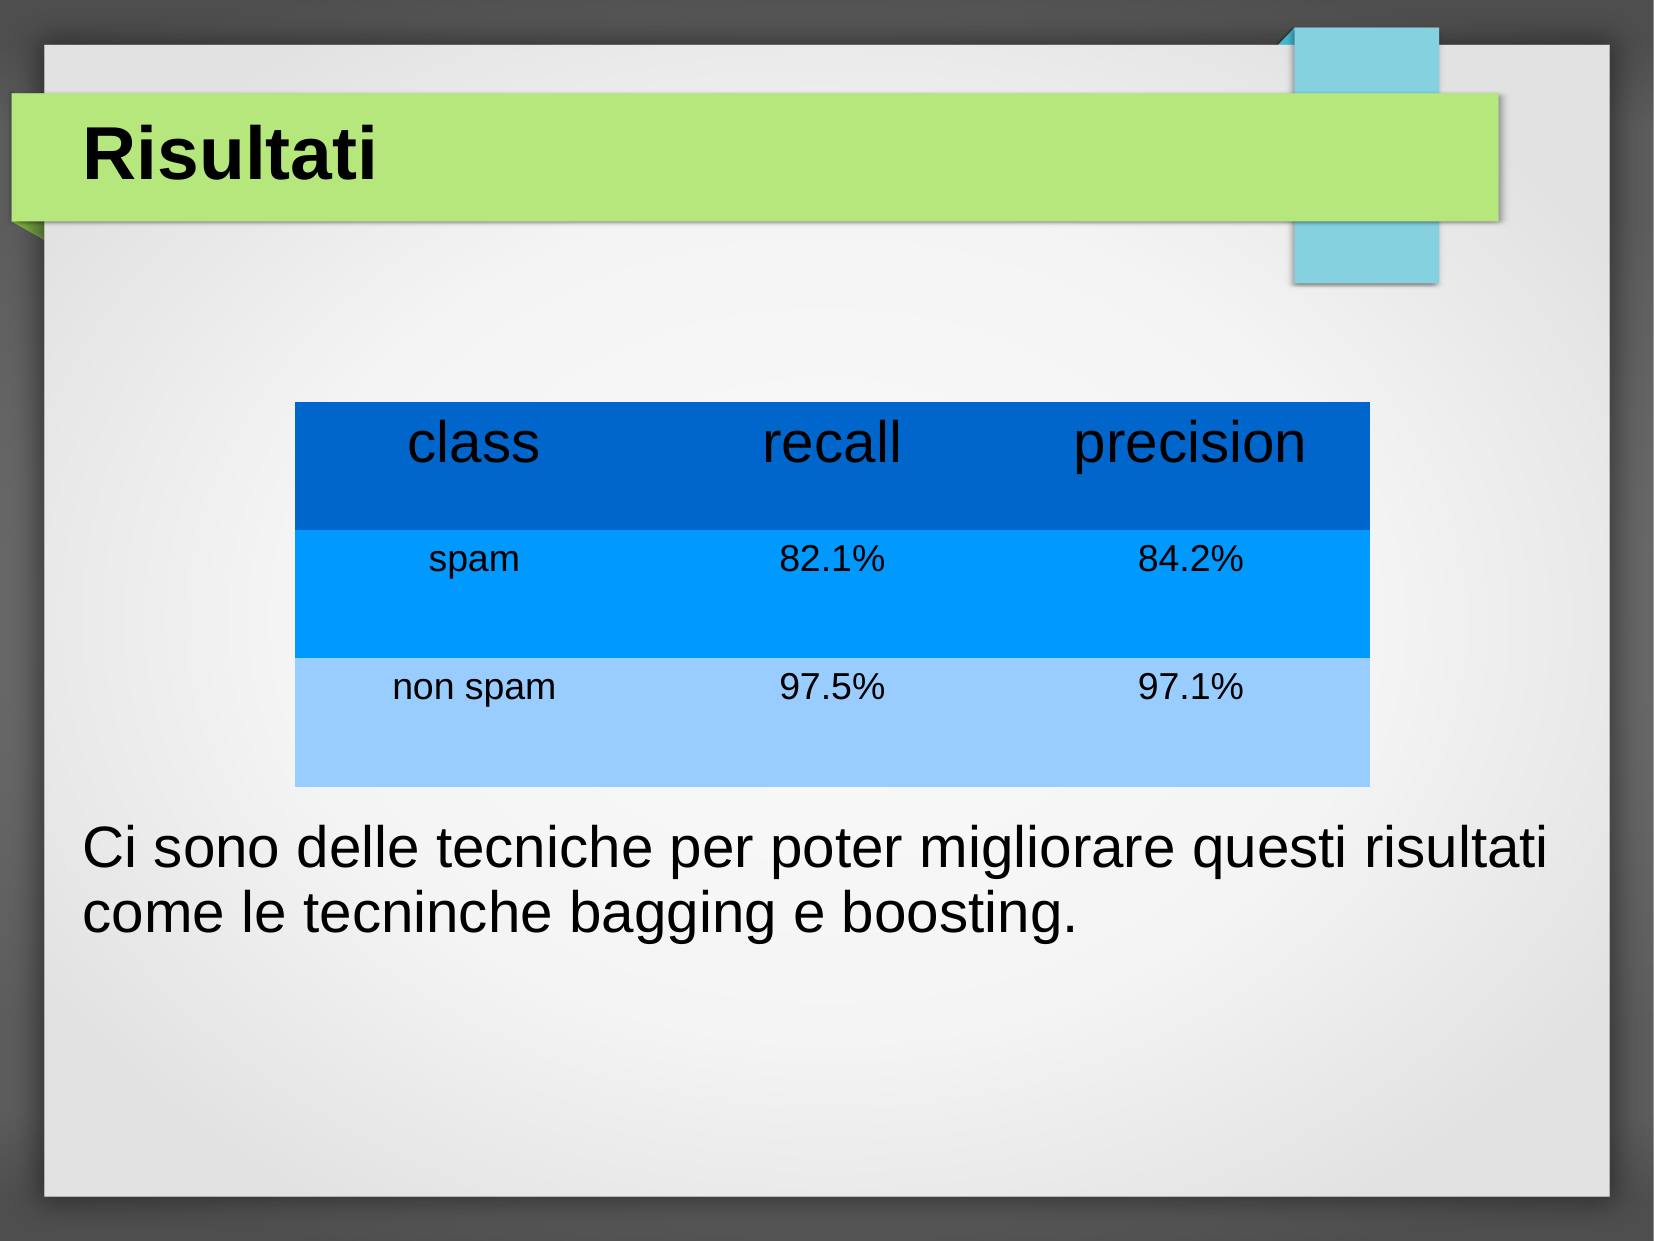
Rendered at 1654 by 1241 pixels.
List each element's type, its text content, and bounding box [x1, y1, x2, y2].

picture [0, 0, 1654, 1241]
title Risultati [82, 94, 1264, 213]
table_cell 82.1% [653, 530, 1011, 658]
table_cell 97.1% [1011, 658, 1370, 787]
list Ci sono delle tecniche per poter migliorare questi risultati come le tecninche bagging e boosting. [82, 814, 1560, 1158]
table_cell non spam [295, 658, 653, 787]
table_header precision [1011, 402, 1370, 530]
table_header recall [653, 402, 1011, 530]
table_header class [295, 402, 653, 530]
table_cell spam [295, 530, 653, 658]
table_cell 97.5% [653, 658, 1011, 787]
table_cell 84.2% [1011, 530, 1370, 658]
